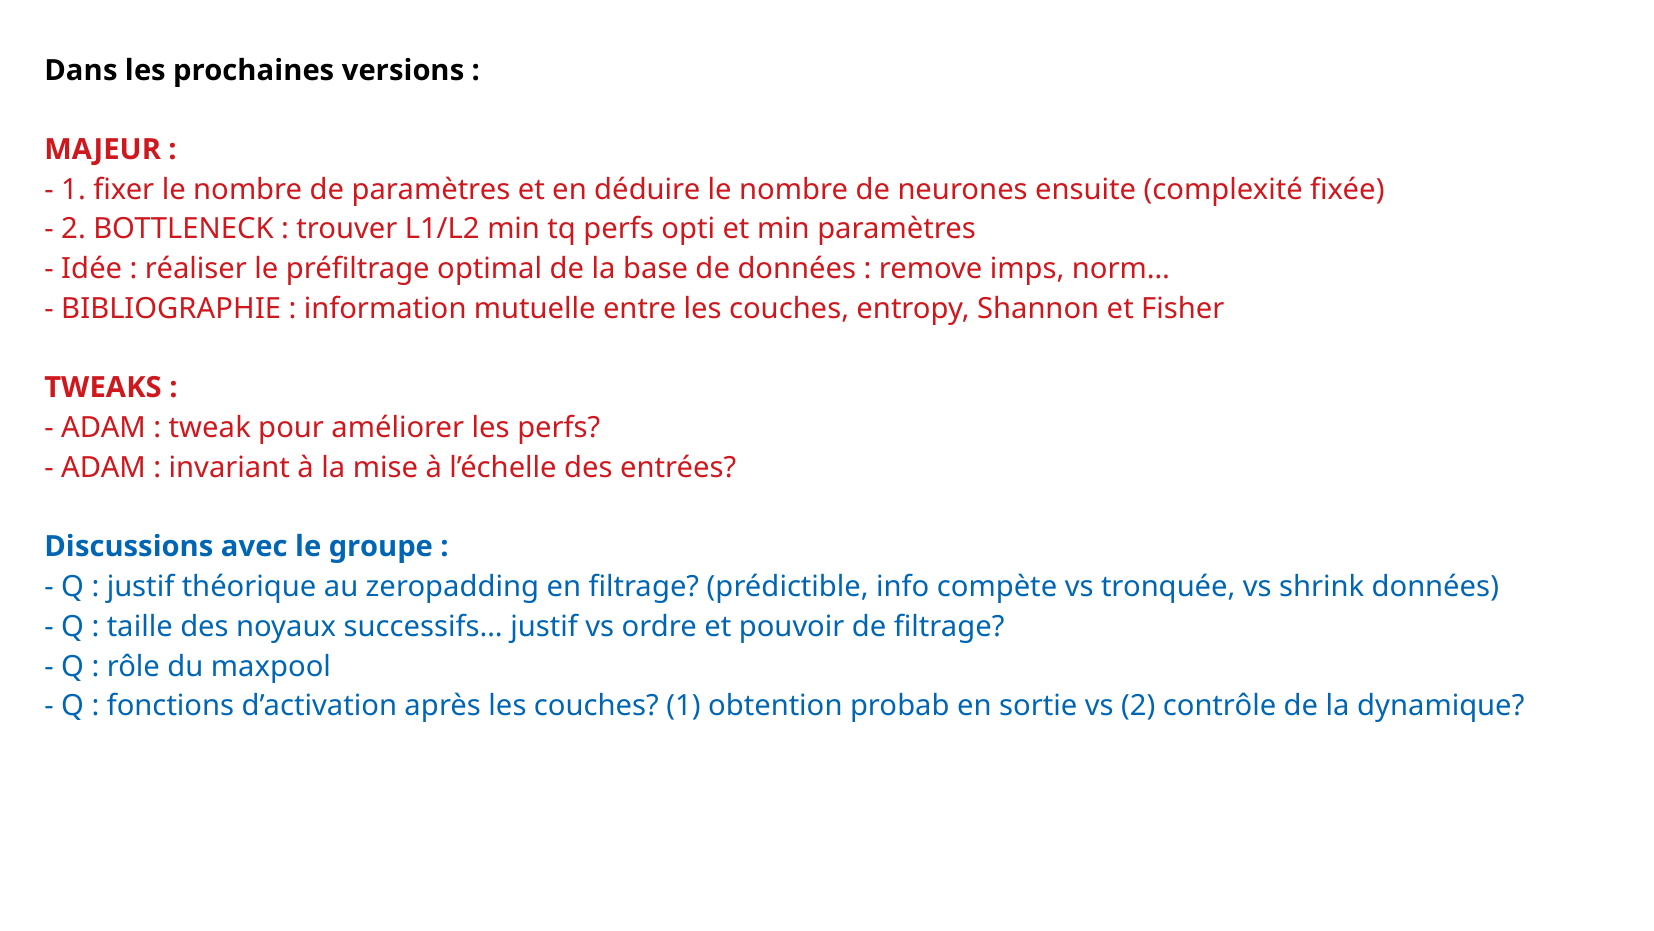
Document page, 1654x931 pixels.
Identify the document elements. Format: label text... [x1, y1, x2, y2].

text_box Dans les prochaines versions : MAJEUR : - 1. fixer le nombre de paramètres et en déduire le nombre de neurones ensuite (complexité fixée) - 2. BOTTLENECK : trouver L1/L2 min tq perfs opti et min paramètres - Idée : réaliser le préfiltrage optimal de la base de données : remove imps, norm… - BIBLIOGRAPHIE : information mutuelle entre les couches, entropy, Shannon et Fisher TWEAKS : - ADAM : tweak pour améliorer les perfs? - ADAM : invariant à la mise à l’échelle des entrées? Discussions avec le groupe : - Q : justif théorique au zeropadding en filtrage? (prédictible, info compète vs tronquée, vs shrink données) - Q : taille des noyaux successifs… justif vs ordre et pouvoir de filtrage? - Q : rôle du maxpool - Q : fonctions d’activation après les couches? (1) obtention probab en sortie vs (2) contrôle de la dynamique? [29, 41, 1654, 712]
